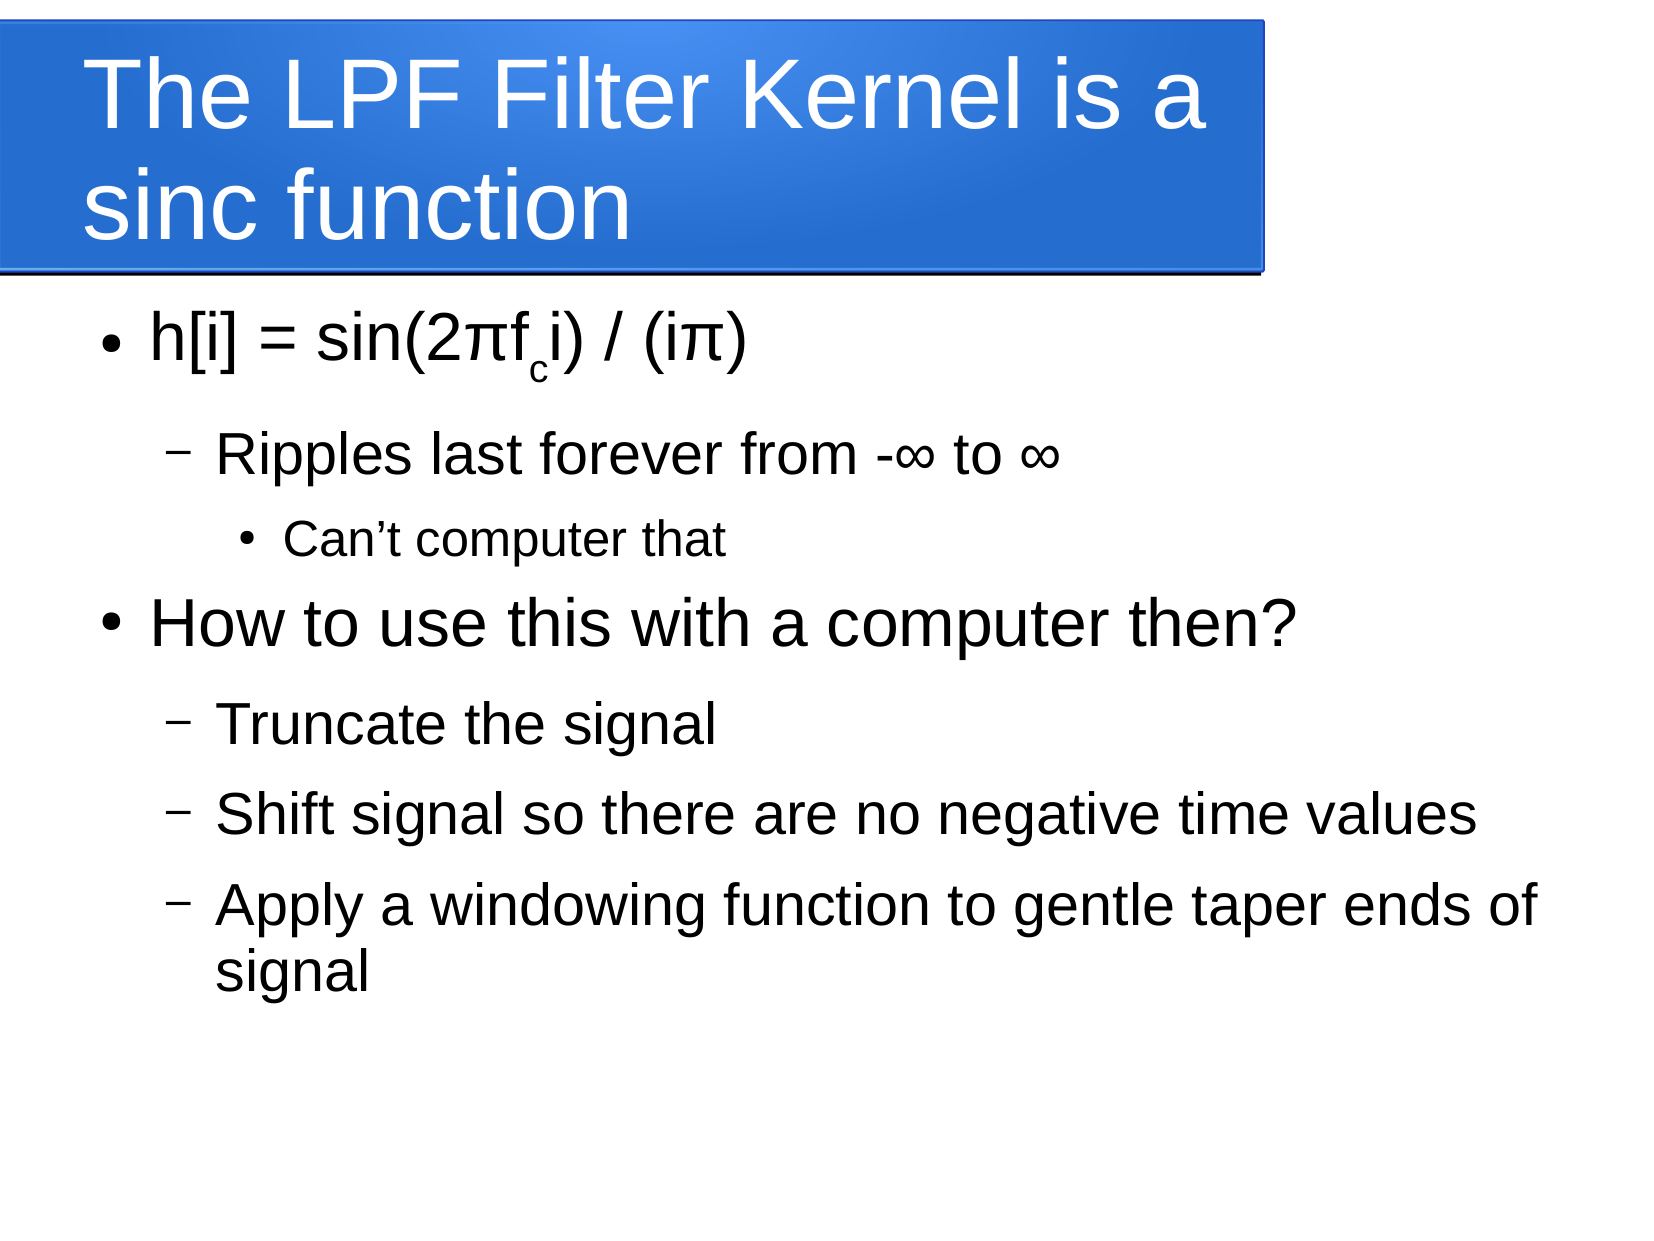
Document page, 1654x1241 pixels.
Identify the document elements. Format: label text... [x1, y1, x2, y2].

list h[i] = sin(2πfci) / (iπ) Ripples last forever from -∞ to ∞ Can’t computer that How to use this with a computer then? Truncate the signal Shift signal so there are no negative time values Apply a windowing function to gentle taper ends of signal [82, 299, 1571, 1019]
title The LPF Filter Kernel is a sinc function [82, 38, 1235, 261]
